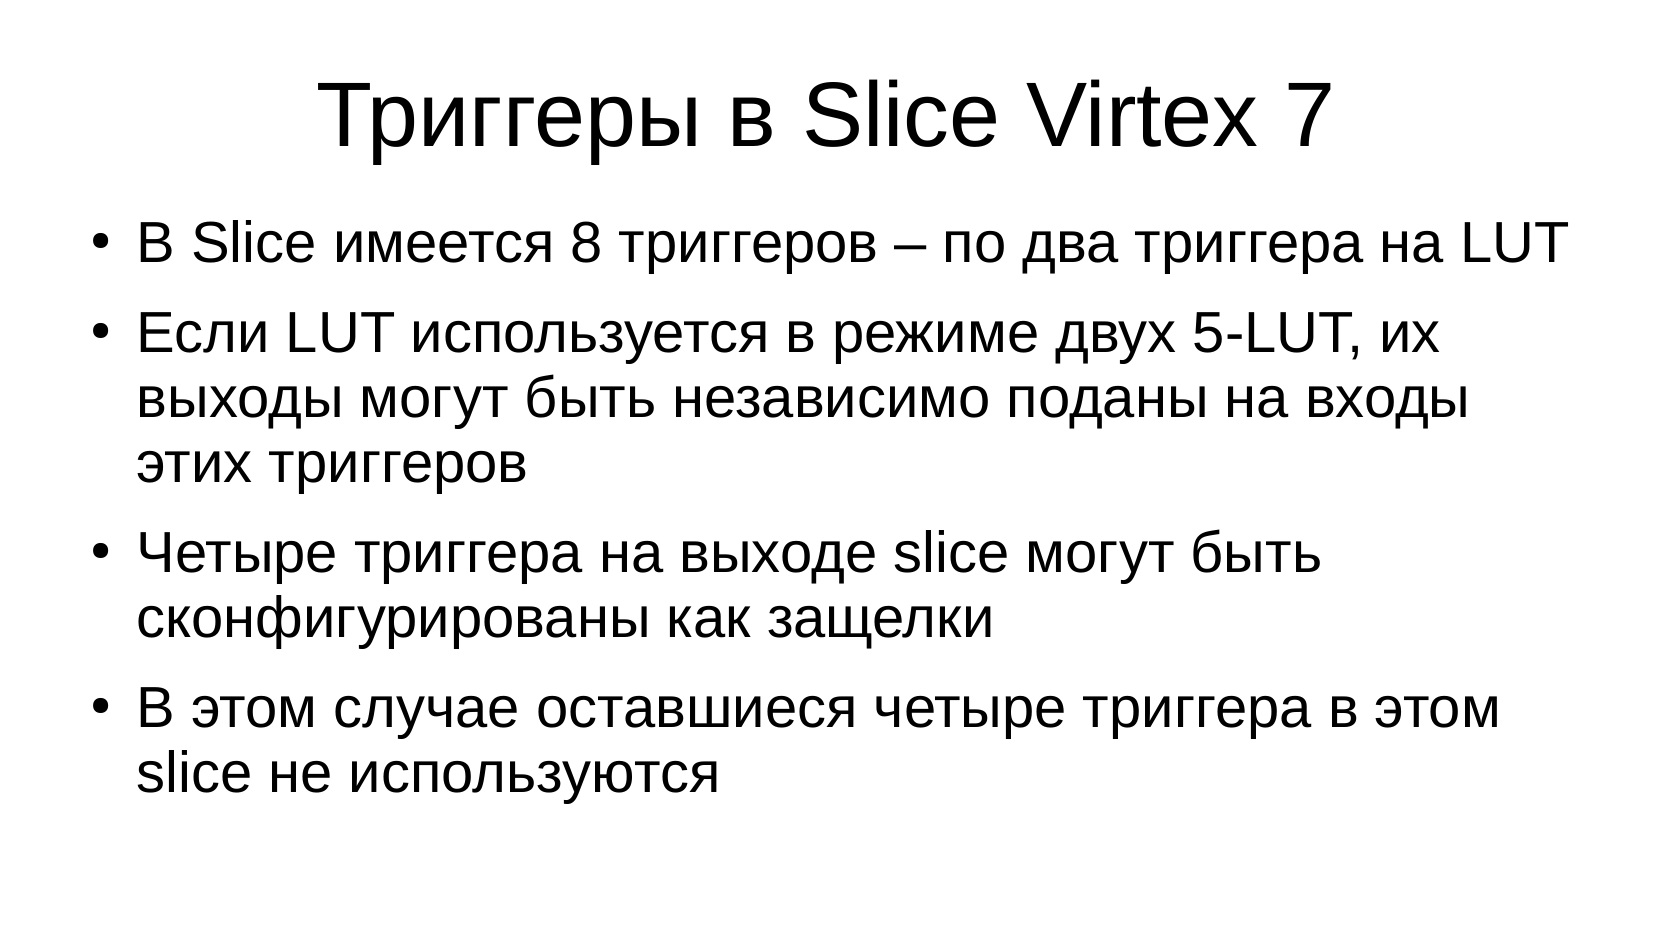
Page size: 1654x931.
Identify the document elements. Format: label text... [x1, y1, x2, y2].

list В Slice имеется 8 триггеров – по два триггера на LUT Если LUT используется в режиме двух 5-LUT, их выходы могут быть независимо поданы на входы этих триггеров Четыре триггера на выходе slice могут быть сконфигурированы как защелки В этом случае оставшиеся четыре триггера в этом slice не используются [75, 210, 1591, 871]
title Триггеры в Slice Virtex 7 [82, 37, 1571, 193]
